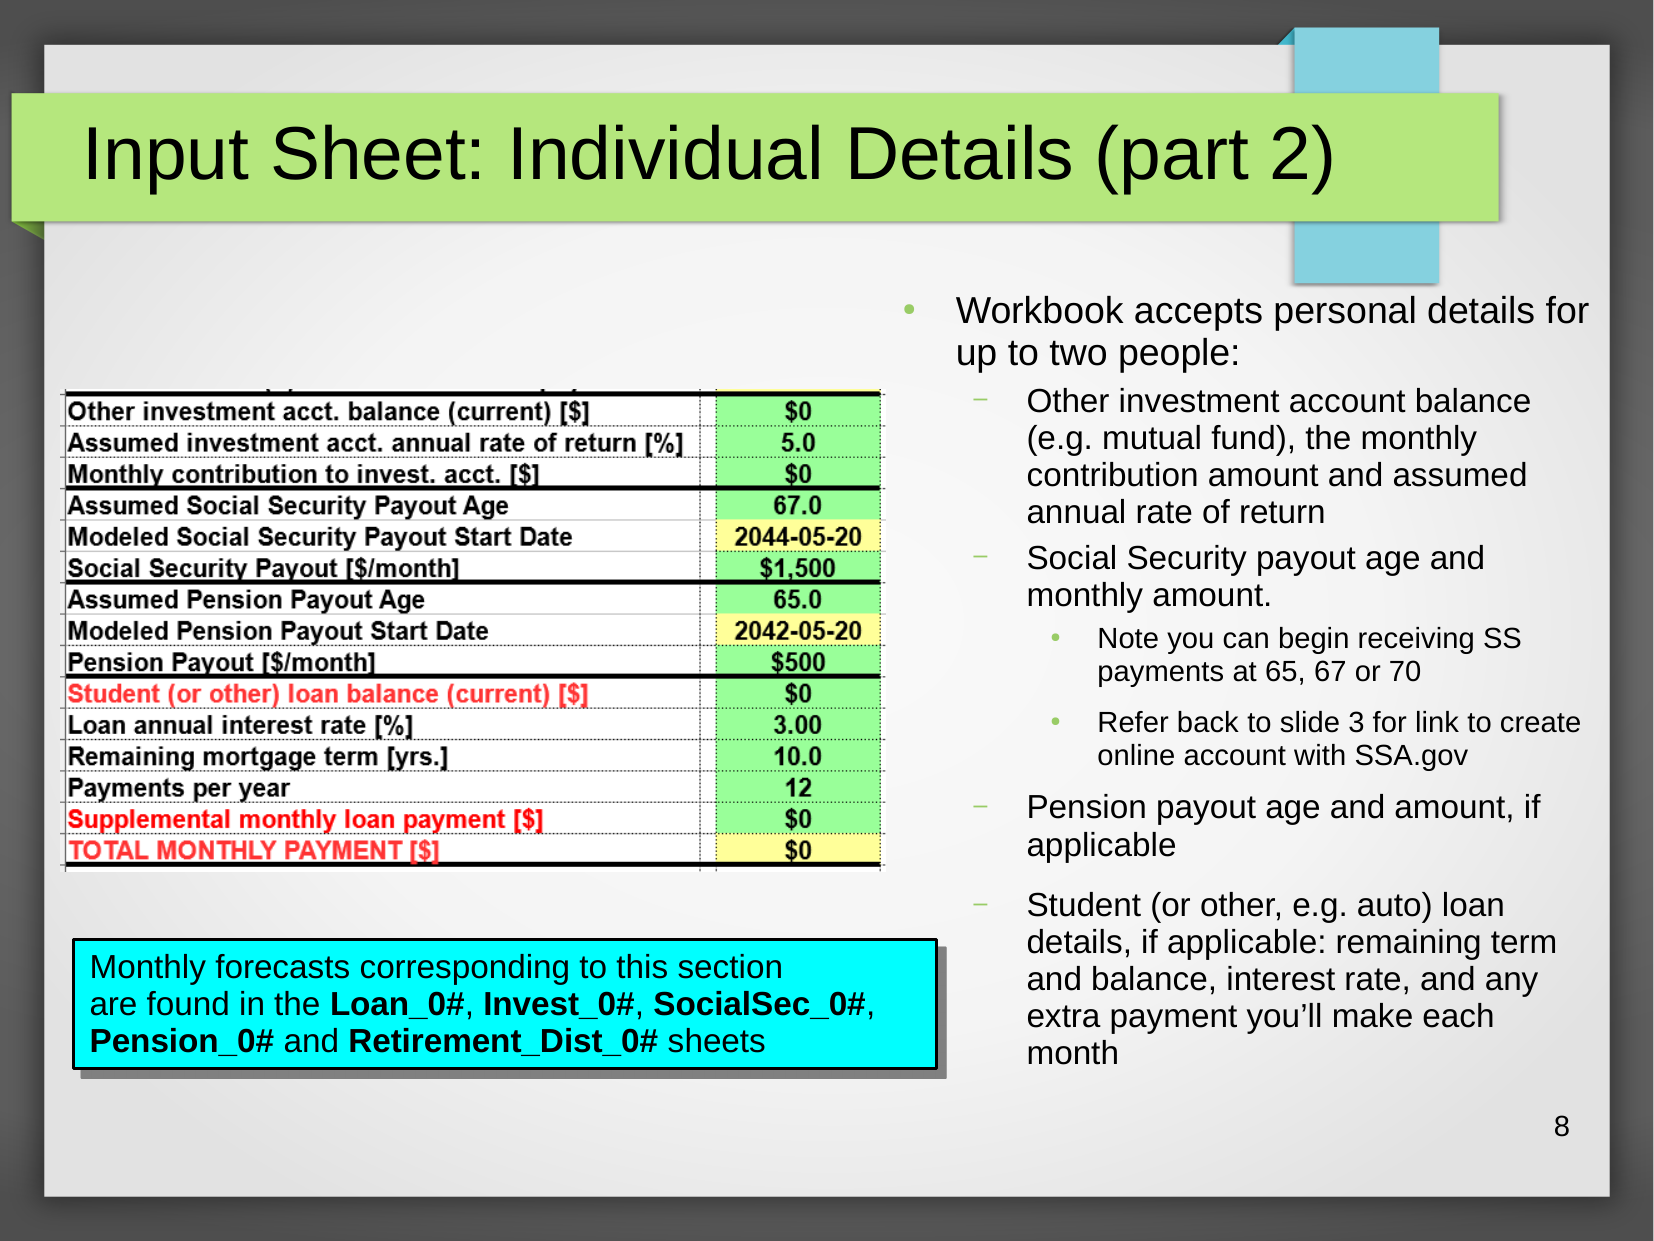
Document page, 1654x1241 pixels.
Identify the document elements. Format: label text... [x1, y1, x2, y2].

text_box Monthly forecasts corresponding to this section are found in the Loan_0#, Invest_0#, SocialSec_0#, Pension_0# and Retirement_Dist_0# sheets [73, 939, 937, 1069]
picture [0, 0, 1654, 1241]
title Input Sheet: Individual Details (part 2) [82, 70, 1366, 238]
list Workbook accepts personal details for up to two people: Other investment account balance (e.g. mutual fund), the monthly contribution amount and assumed annual rate of return Social Security payout age and monthly amount. Note you can begin receiving SS payments at 65, 67 or 70 Refer back to slide 3 for link to create online account with SSA.gov Pension payout age and amount, if applicable Student (or other, e.g. auto) loan details, if applicable: remaining term and balance, interest rate, and any extra payment you’ll make each month [885, 289, 1591, 1090]
